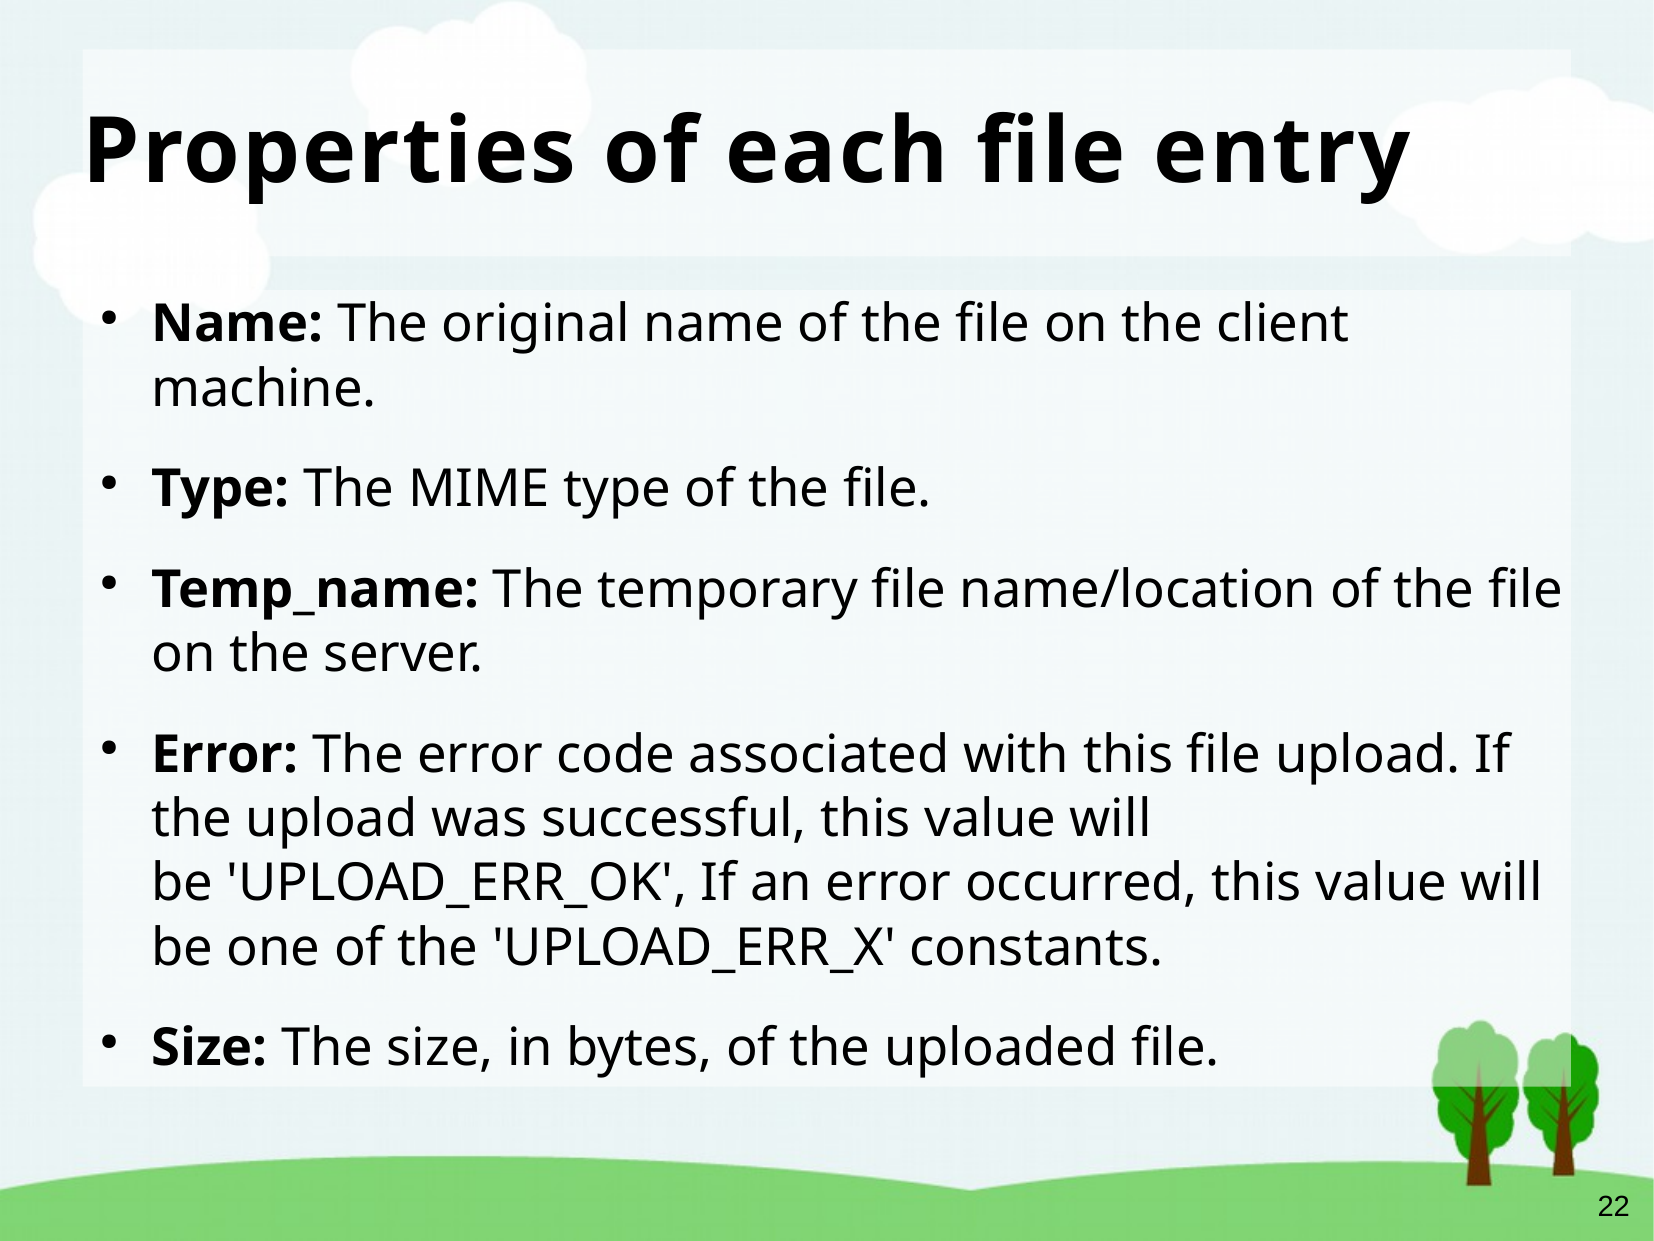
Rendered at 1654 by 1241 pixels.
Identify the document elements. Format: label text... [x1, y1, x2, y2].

title Properties of each file entry [82, 49, 1571, 257]
picture [0, 0, 1654, 1241]
list Name: The original name of the file on the client machine. Type: The MIME type of the file. Temp_name: The temporary file name/location of the file on the server. Error: The error code associated with this file upload. If the upload was successful, this value will be 'UPLOAD_ERR_OK', If an error occurred, this value will be one of the 'UPLOAD_ERR_X' constants. Size: The size, in bytes, of the uploaded file. [82, 290, 1571, 1087]
